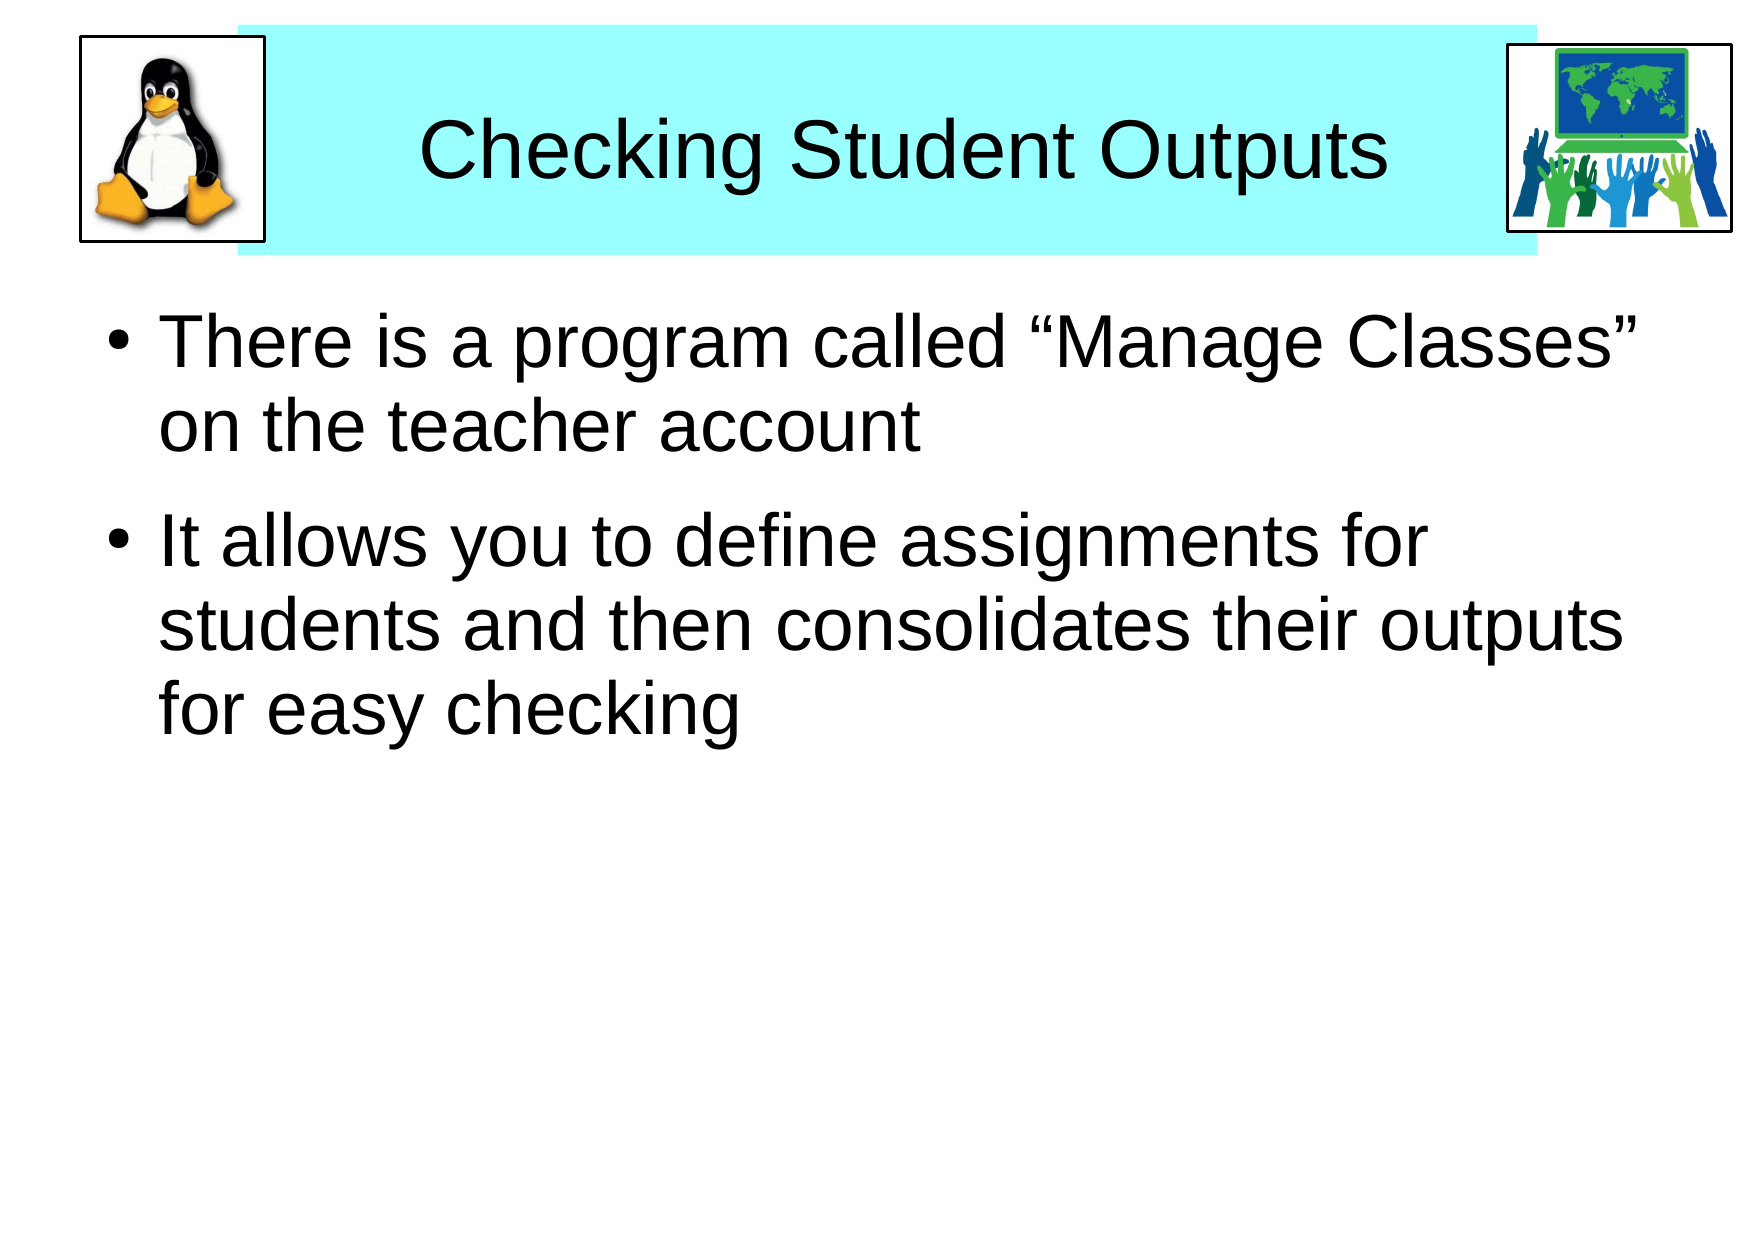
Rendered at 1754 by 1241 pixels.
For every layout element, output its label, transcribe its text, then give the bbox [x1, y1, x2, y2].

title Checking Student Outputs [294, 47, 1516, 252]
picture [82, 38, 263, 240]
list There is a program called “Manage Classes” on the teacher account It allows you to define assignments for students and then consolidates their outputs for easy checking [87, 299, 1667, 1019]
picture [1509, 46, 1730, 230]
